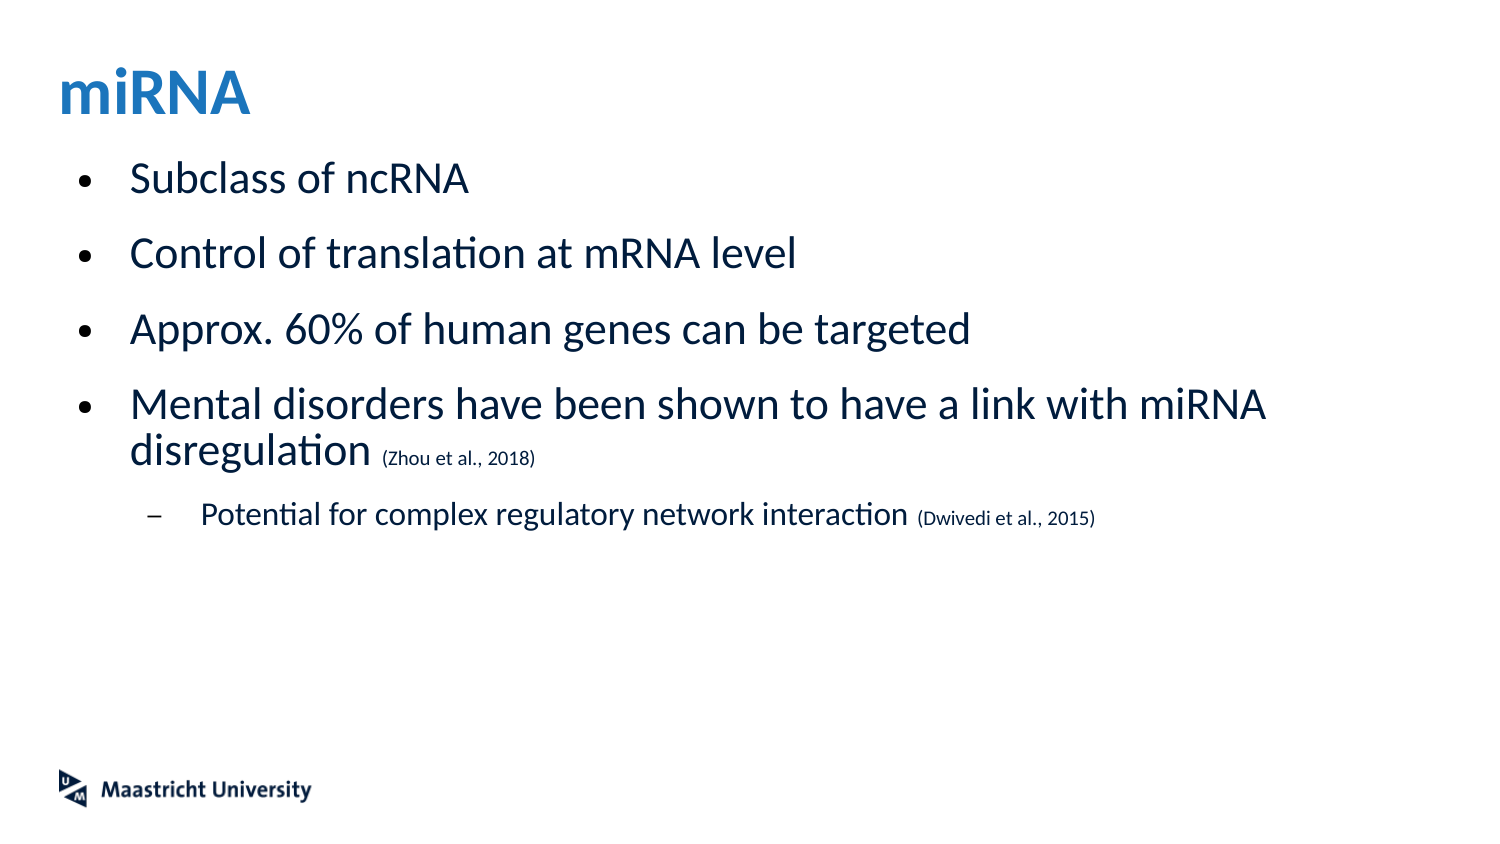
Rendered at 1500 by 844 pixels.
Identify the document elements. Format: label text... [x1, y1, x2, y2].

title miRNA [59, 50, 1425, 144]
list Subclass of ncRNA Control of translation at mRNA level Approx. 60% of human genes can be targeted Mental disorders have been shown to have a link with miRNA disregulation (Zhou et al., 2018) Potential for complex regulatory network interaction (Dwivedi et al., 2015) [59, 159, 1425, 745]
